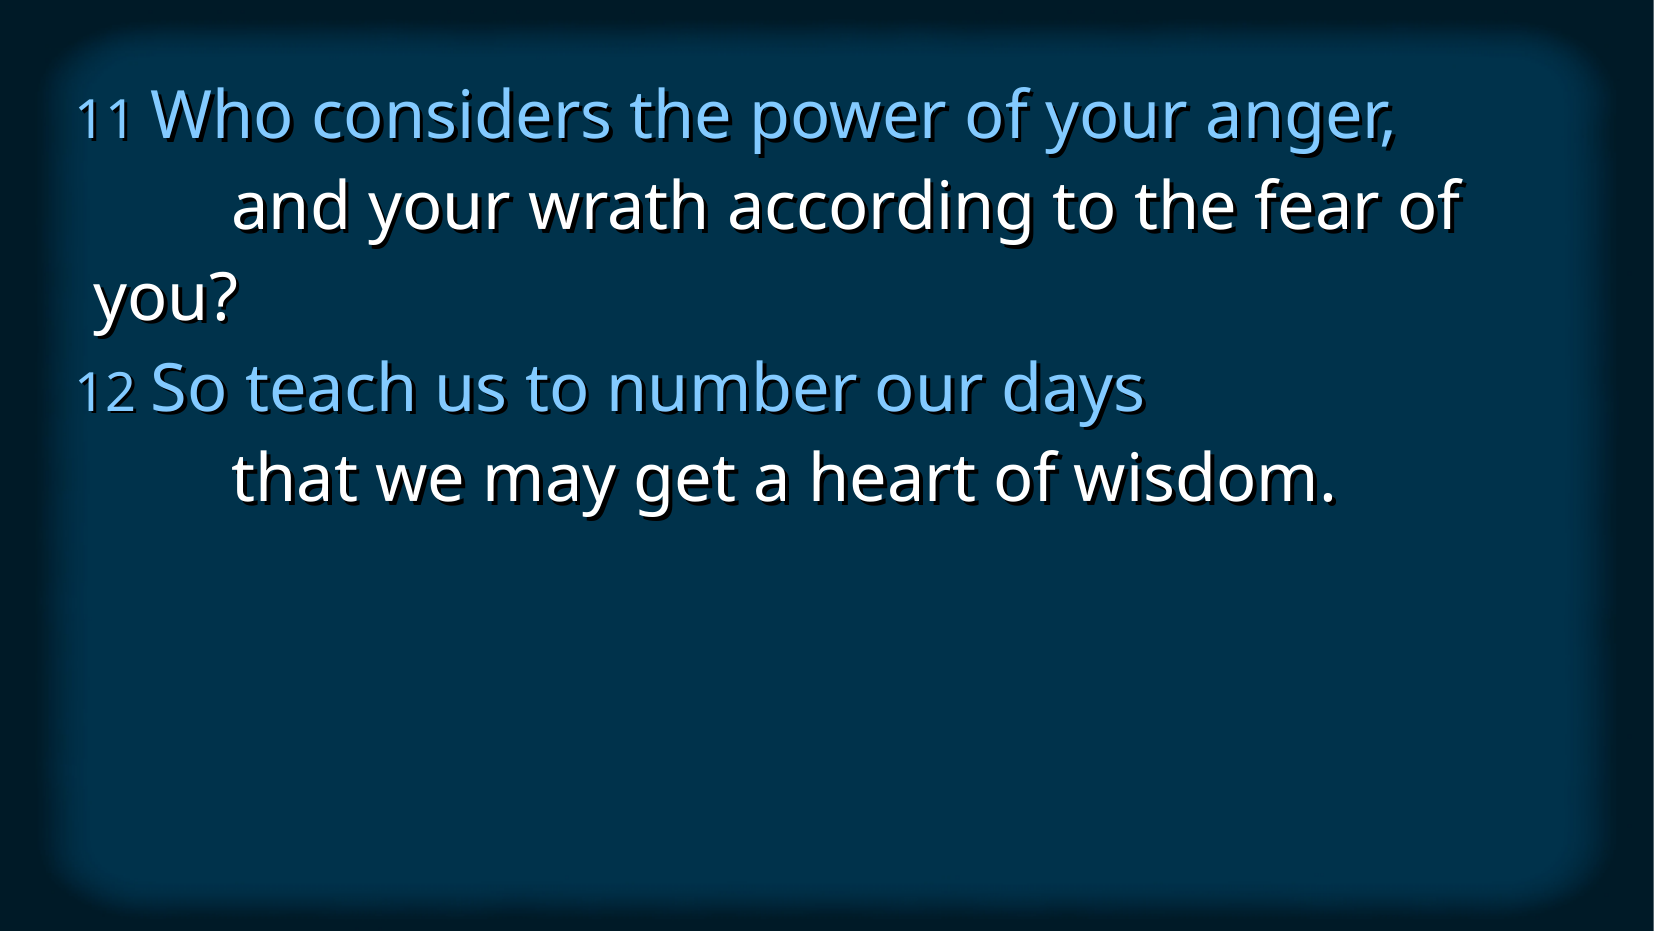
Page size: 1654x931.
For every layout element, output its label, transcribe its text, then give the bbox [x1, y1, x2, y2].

picture [0, 0, 1654, 931]
text_box 11 Who considers the power of your anger, and your wrath according to the fear of you? 12 So teach us to number our days that we may get a heart of wisdom. [60, 60, 1606, 430]
